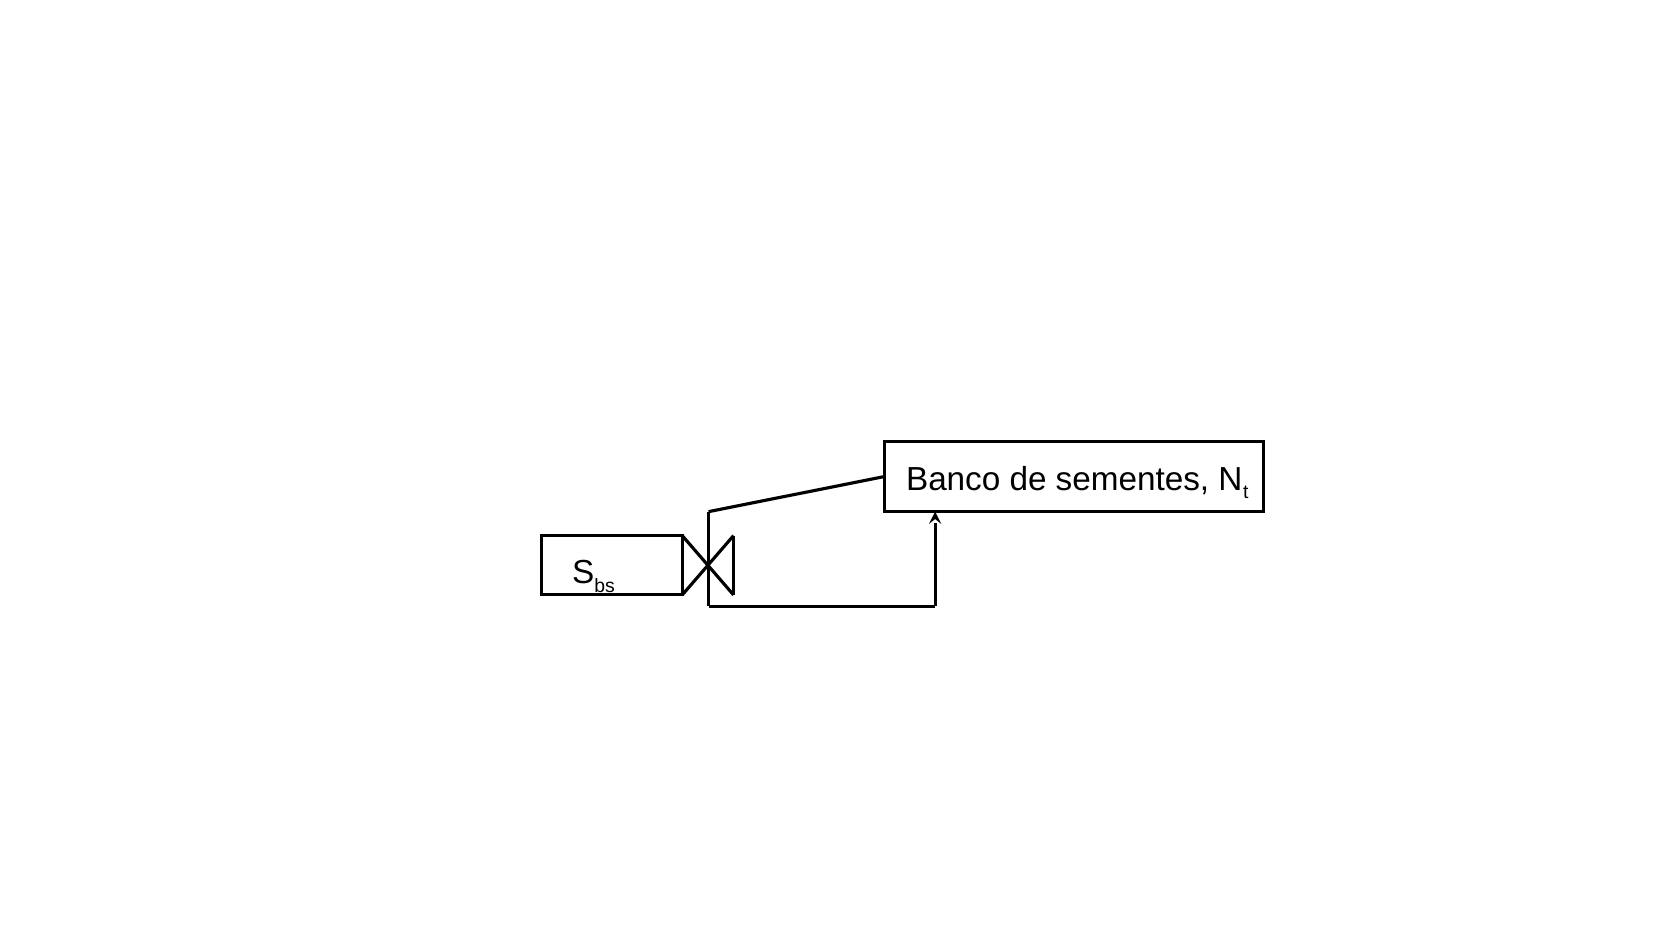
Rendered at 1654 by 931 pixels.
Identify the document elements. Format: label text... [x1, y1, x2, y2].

text_box Banco de sementes, Nt [891, 453, 1264, 511]
text_box Sbs [557, 542, 630, 604]
